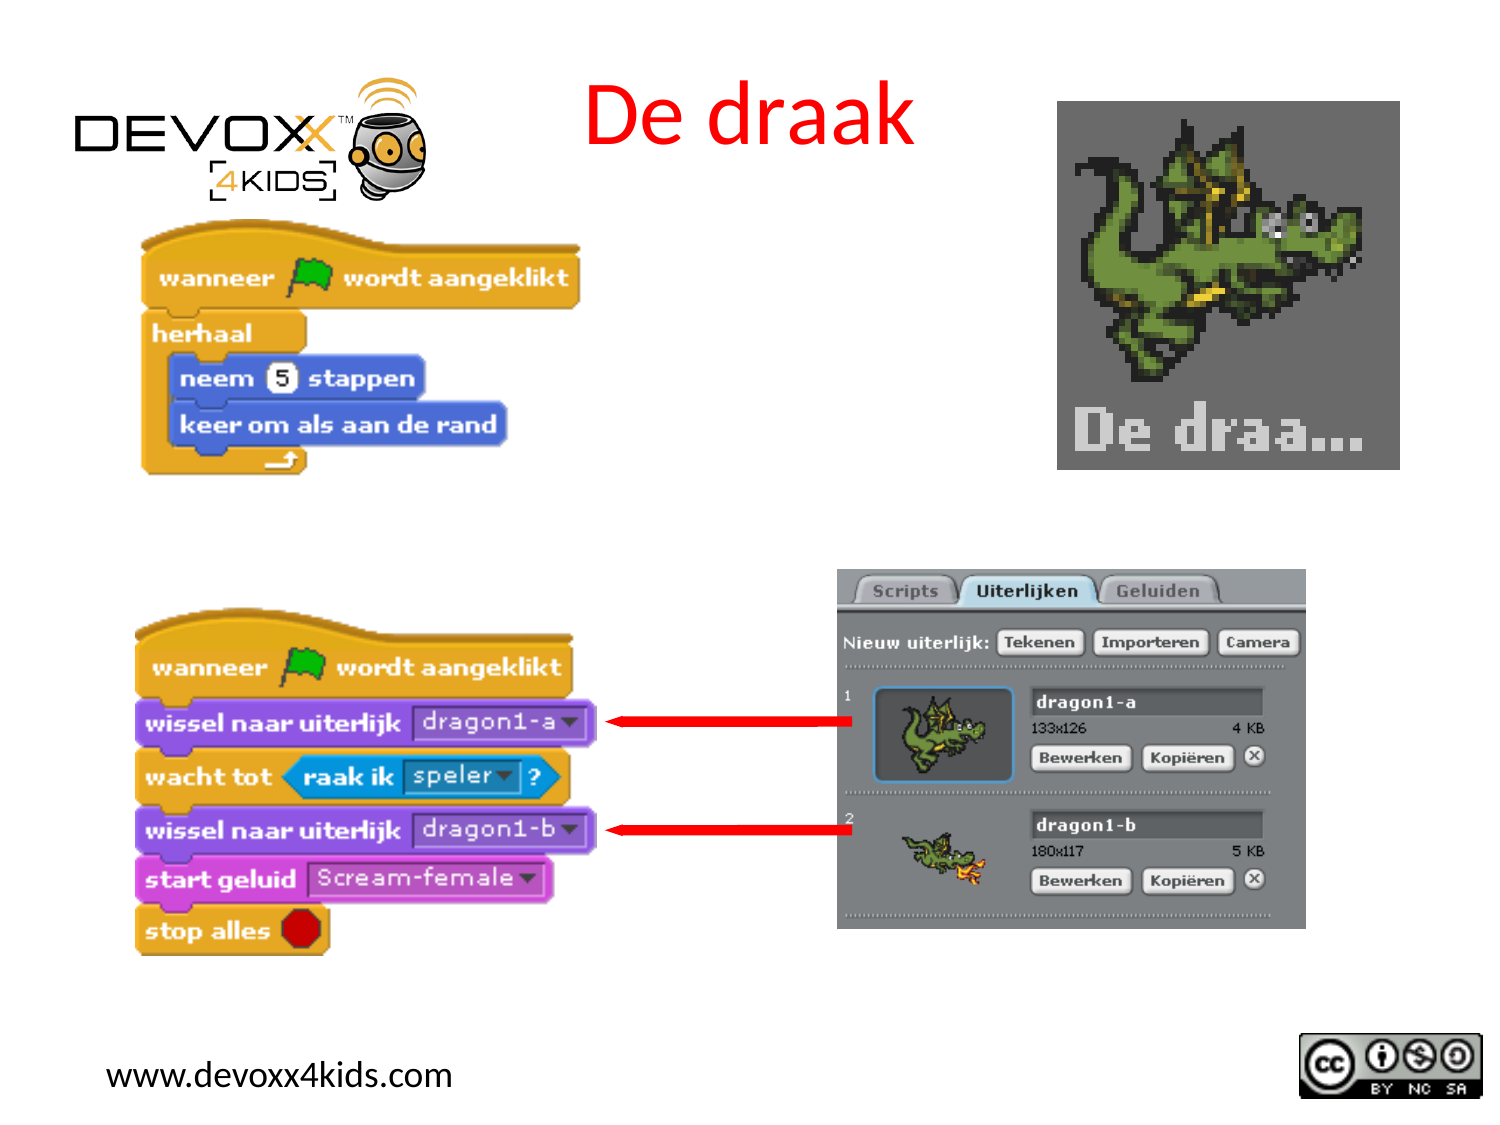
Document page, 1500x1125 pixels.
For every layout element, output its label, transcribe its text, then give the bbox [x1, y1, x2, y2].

picture [1057, 101, 1400, 470]
picture [1299, 1033, 1483, 1099]
picture [837, 569, 1306, 929]
title De draak [75, 45, 1426, 233]
picture [135, 219, 597, 956]
